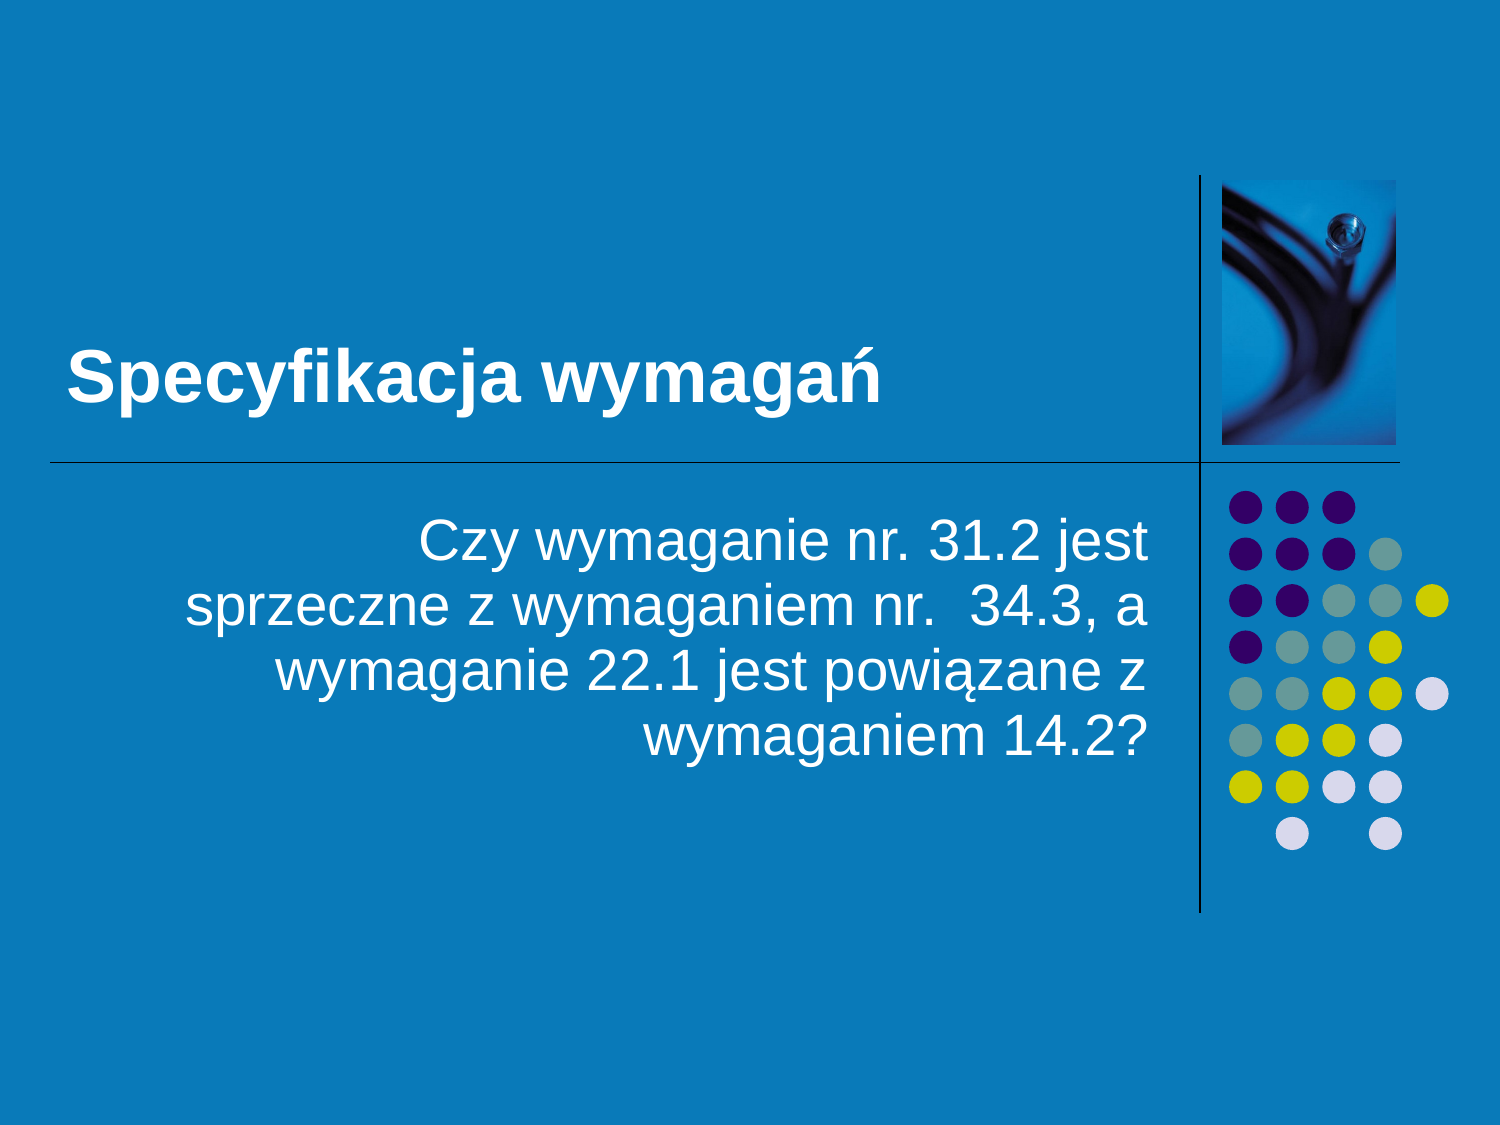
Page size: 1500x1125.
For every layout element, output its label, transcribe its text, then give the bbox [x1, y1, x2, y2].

picture [1222, 180, 1396, 445]
text_box Czy wymaganie nr. 31.2 jest sprzeczne z wymaganiem nr. 34.3, a wymaganie 22.1 jest powiązane z wymaganiem 14.2? [139, 500, 1165, 888]
title Specyfikacja wymagań [51, 76, 1165, 427]
picture [1384, 353, 1391, 360]
picture [1366, 366, 1375, 372]
